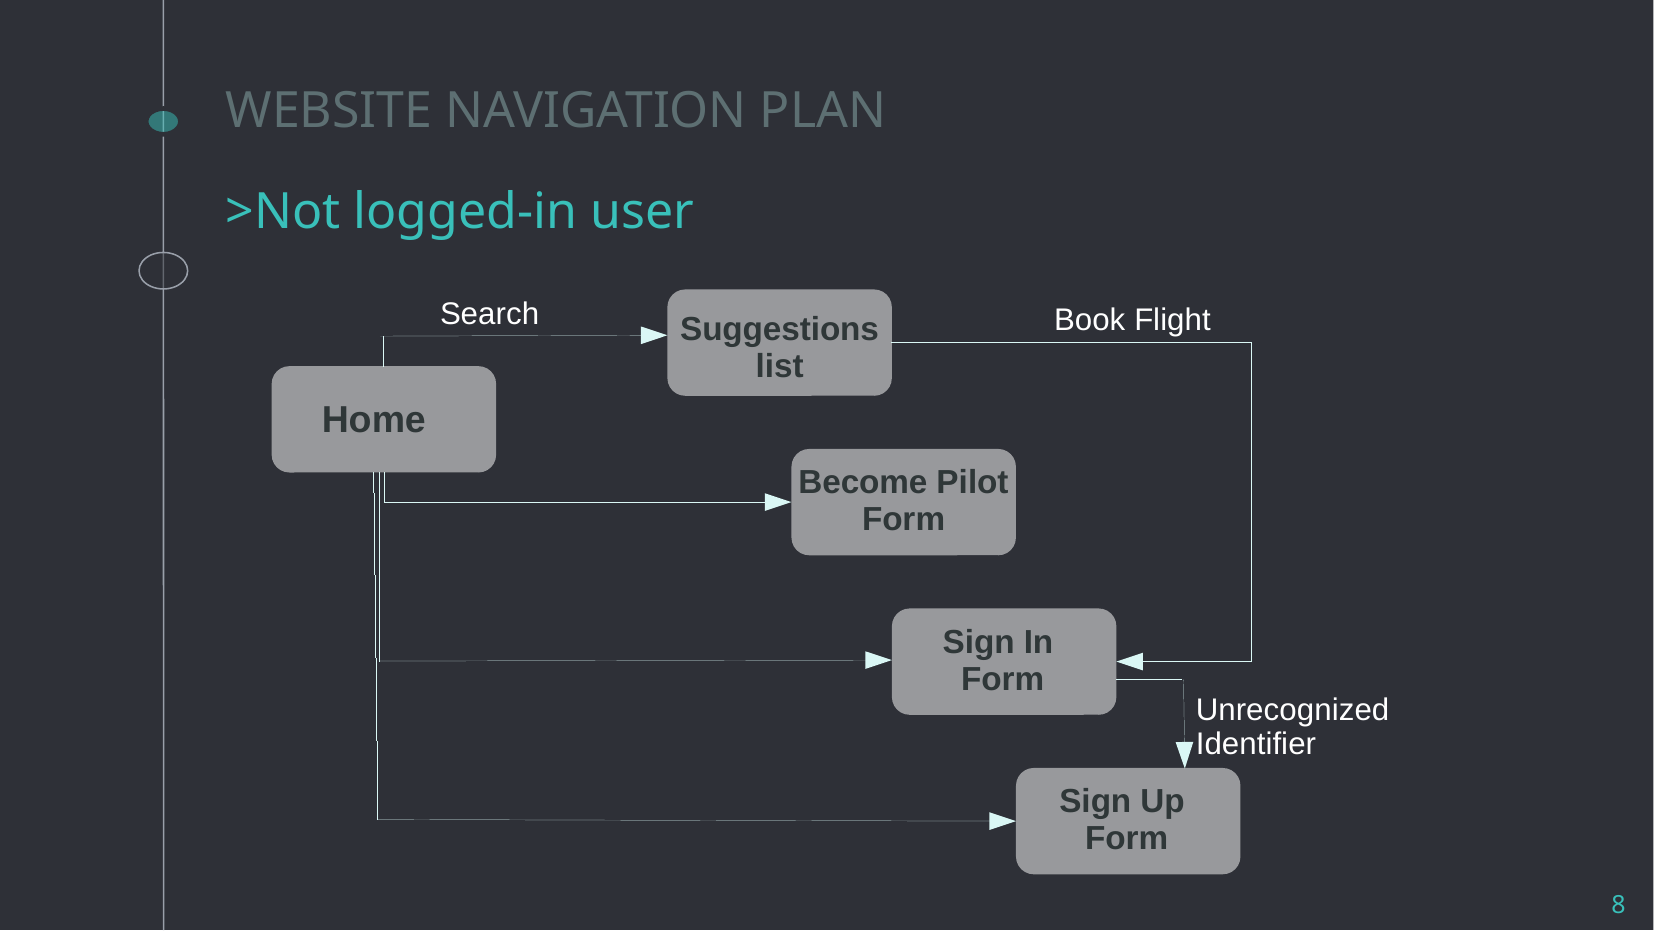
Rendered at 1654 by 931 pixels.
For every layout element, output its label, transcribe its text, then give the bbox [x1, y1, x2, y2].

text_box Book Flight [1039, 295, 1235, 349]
text_box Search [425, 289, 579, 349]
text_box Sign Up Form [992, 775, 1252, 865]
text_box [271, 366, 497, 473]
text_box [793, 546, 1014, 556]
text_box [795, 448, 1013, 456]
title >Not logged-in user [210, 190, 1451, 254]
text_box Home [307, 391, 449, 455]
text_box Suggestions list [649, 302, 910, 392]
slide_number <numéro> [1541, 873, 1641, 931]
text_box [1018, 865, 1239, 875]
text_box [674, 392, 885, 396]
text_box [668, 289, 892, 302]
list [210, 217, 1583, 891]
text_box Become Pilot Form [773, 456, 1034, 546]
title WEBSITE NAVIGATION PLAN [210, 90, 1451, 153]
text_box [1019, 767, 1181, 775]
text_box Unrecognized Identifier [1181, 649, 1406, 793]
text_box Sign In Form [868, 615, 1128, 705]
text_box [896, 608, 1113, 615]
text_box [893, 705, 1115, 715]
